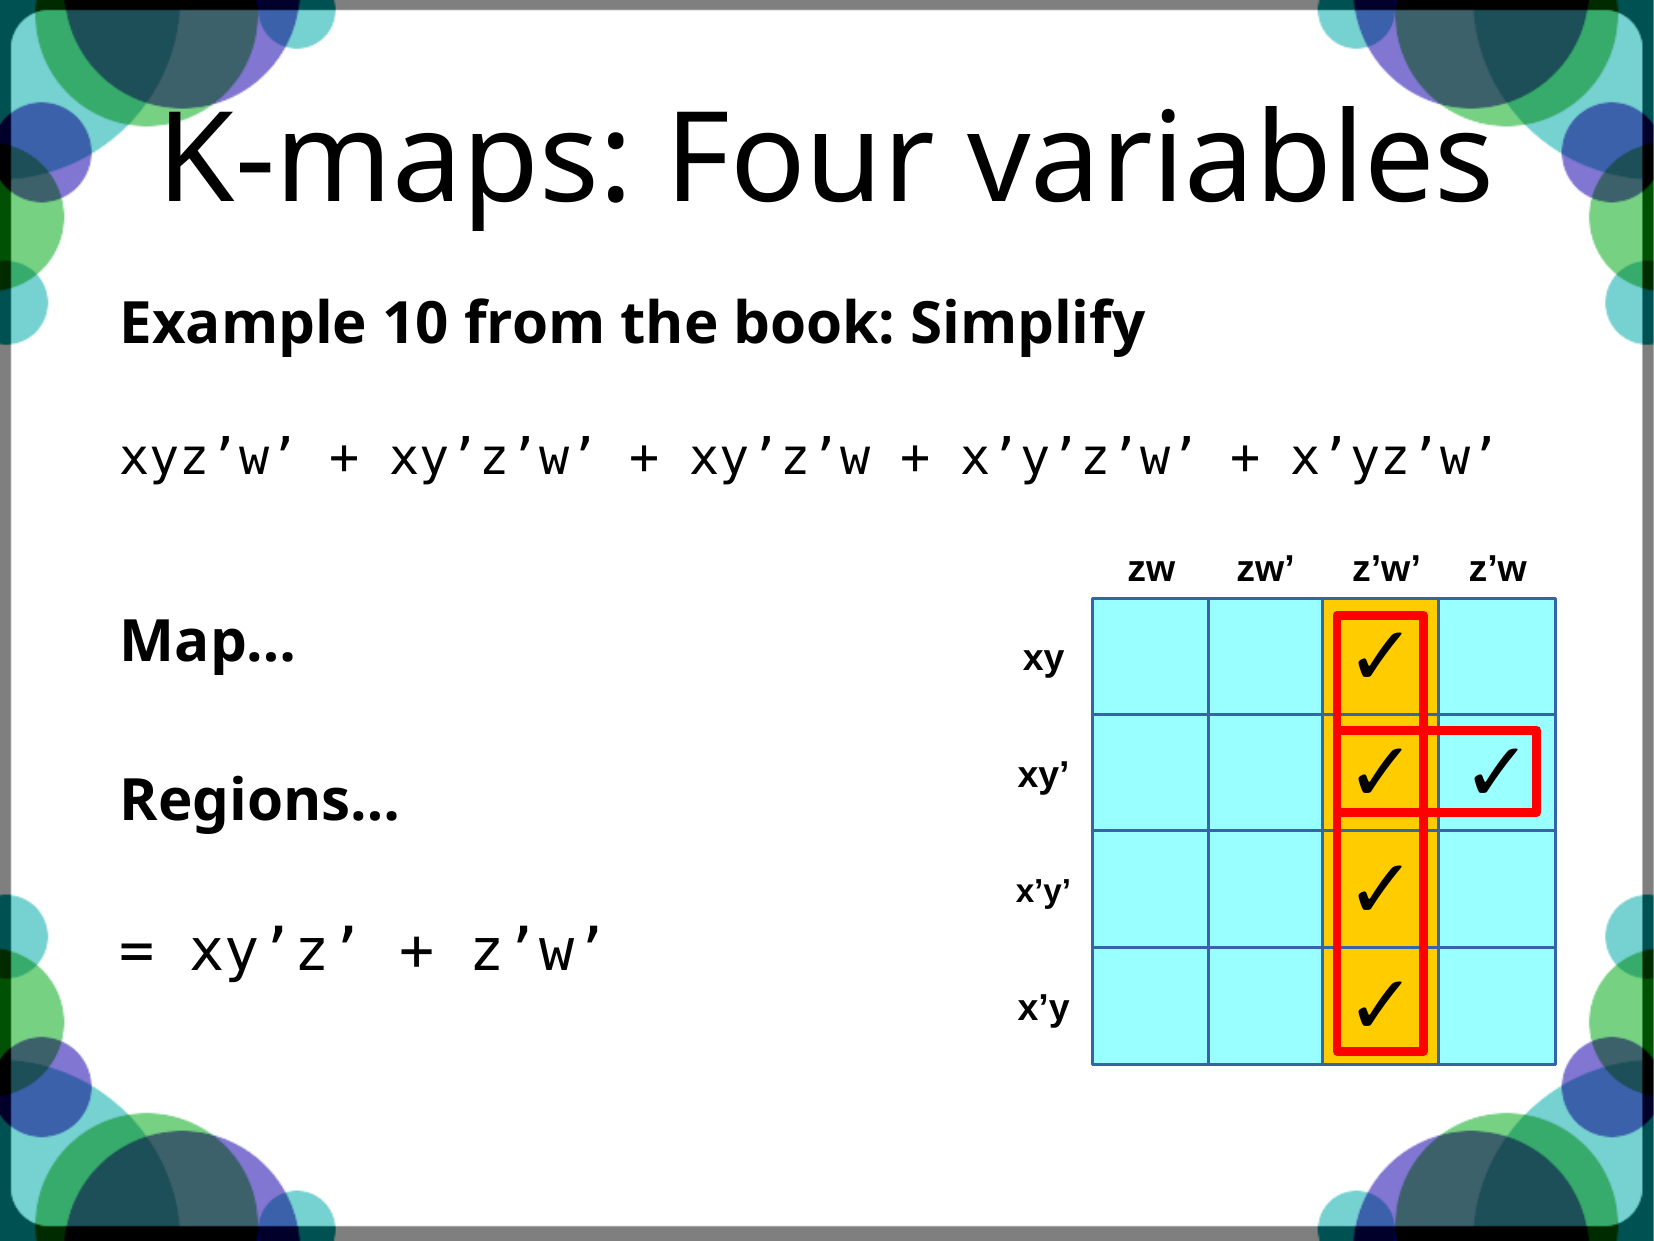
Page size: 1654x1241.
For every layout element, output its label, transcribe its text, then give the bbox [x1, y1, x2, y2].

text_box ✓ [1341, 817, 1419, 830]
text_box ✓ [1341, 830, 1419, 947]
text_box ✓ [1322, 598, 1438, 714]
text_box zw [1090, 539, 1206, 597]
text_box zw’ [1206, 539, 1325, 597]
text_box z’w’ [1327, 539, 1438, 597]
text_box ✓ [1428, 817, 1438, 830]
text_box xy’ [998, 715, 1089, 832]
text_box ✓ [1428, 735, 1438, 808]
picture [0, 0, 1654, 1241]
text_box xy [998, 599, 1089, 715]
title K-maps: Four variables [82, 49, 1571, 257]
text_box x’y’ [998, 832, 1089, 948]
text_box Example 10 from the book: Simplify xyz’w’ + xy’z’w’ + xy’z’w + x’y’z’w’ + x’yz’w’ [119, 281, 1573, 535]
text_box x’y [998, 948, 1089, 1066]
text_box ✓ [1438, 735, 1532, 808]
text_box z’w [1438, 539, 1557, 597]
text_box ✓ [1341, 947, 1419, 1047]
text_box [1438, 830, 1556, 1065]
text_box ✓ [1322, 714, 1333, 830]
text_box ✓ [1341, 620, 1419, 714]
text_box Map… Regions… = xy’z’ + z’w’ [119, 599, 908, 1060]
text_box [1438, 598, 1556, 714]
text_box ✓ [1428, 714, 1438, 726]
text_box [1092, 598, 1322, 1065]
text_box ✓ [1341, 735, 1419, 808]
text_box ✓ [1428, 830, 1438, 947]
text_box ✓ [1438, 714, 1556, 830]
text_box ✓ [1322, 830, 1333, 947]
text_box ✓ [1322, 947, 1438, 1065]
text_box ✓ [1341, 714, 1419, 726]
